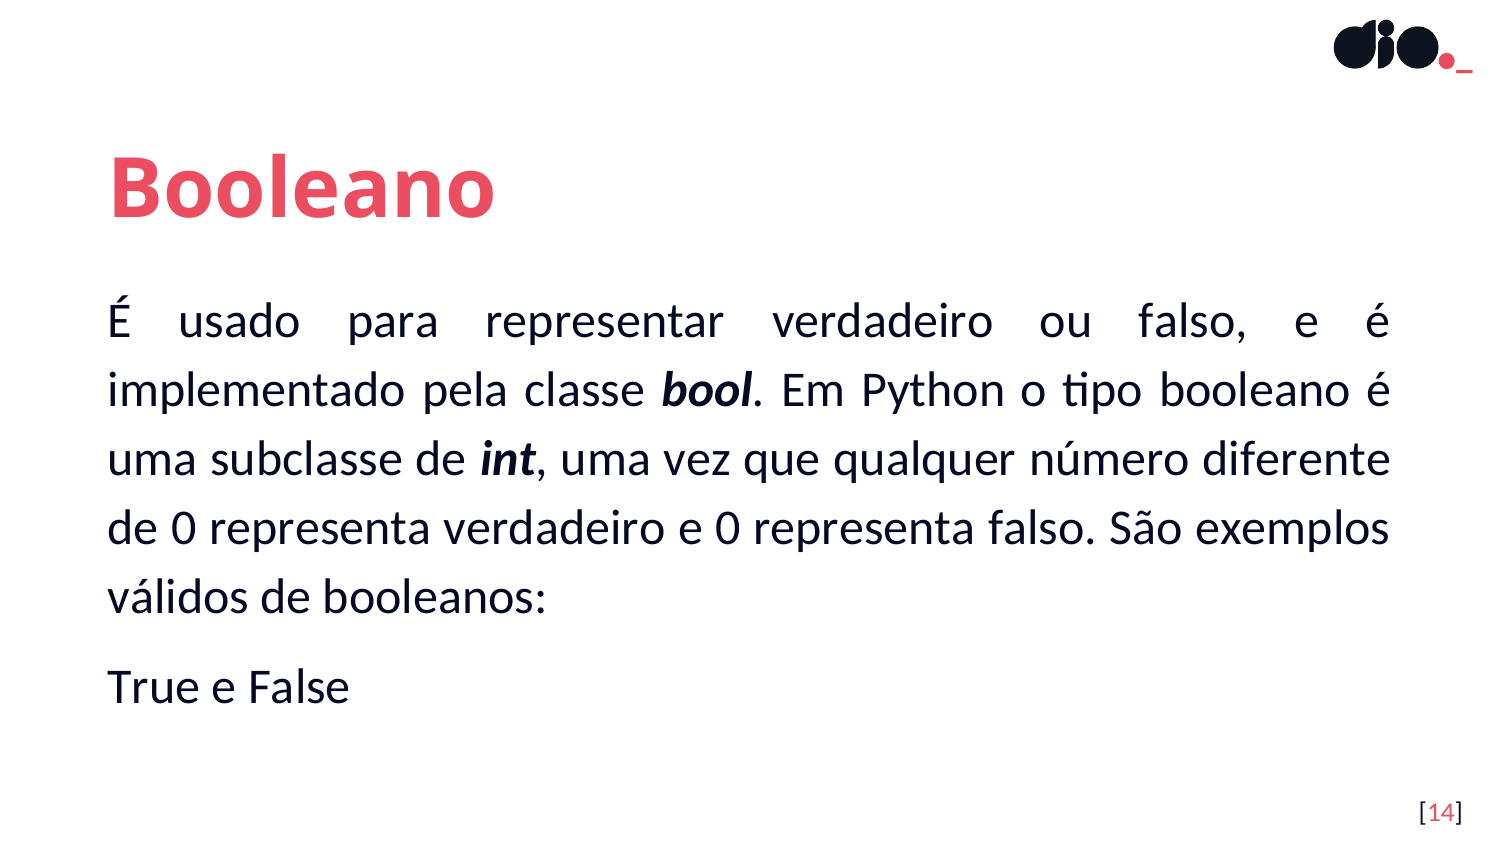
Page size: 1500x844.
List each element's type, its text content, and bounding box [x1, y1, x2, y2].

text_box [] [1403, 779, 1494, 844]
text_box Booleano [92, 104, 1408, 243]
text_box É usado para representar verdadeiro ou falso, e é implementado pela classe bool. Em Python o tipo booleano é uma subclasse de int, uma vez que qualquer número diferente de 0 representa verdadeiro e 0 representa falso. São exemplos válidos de booleanos: True e False [92, 243, 1408, 749]
